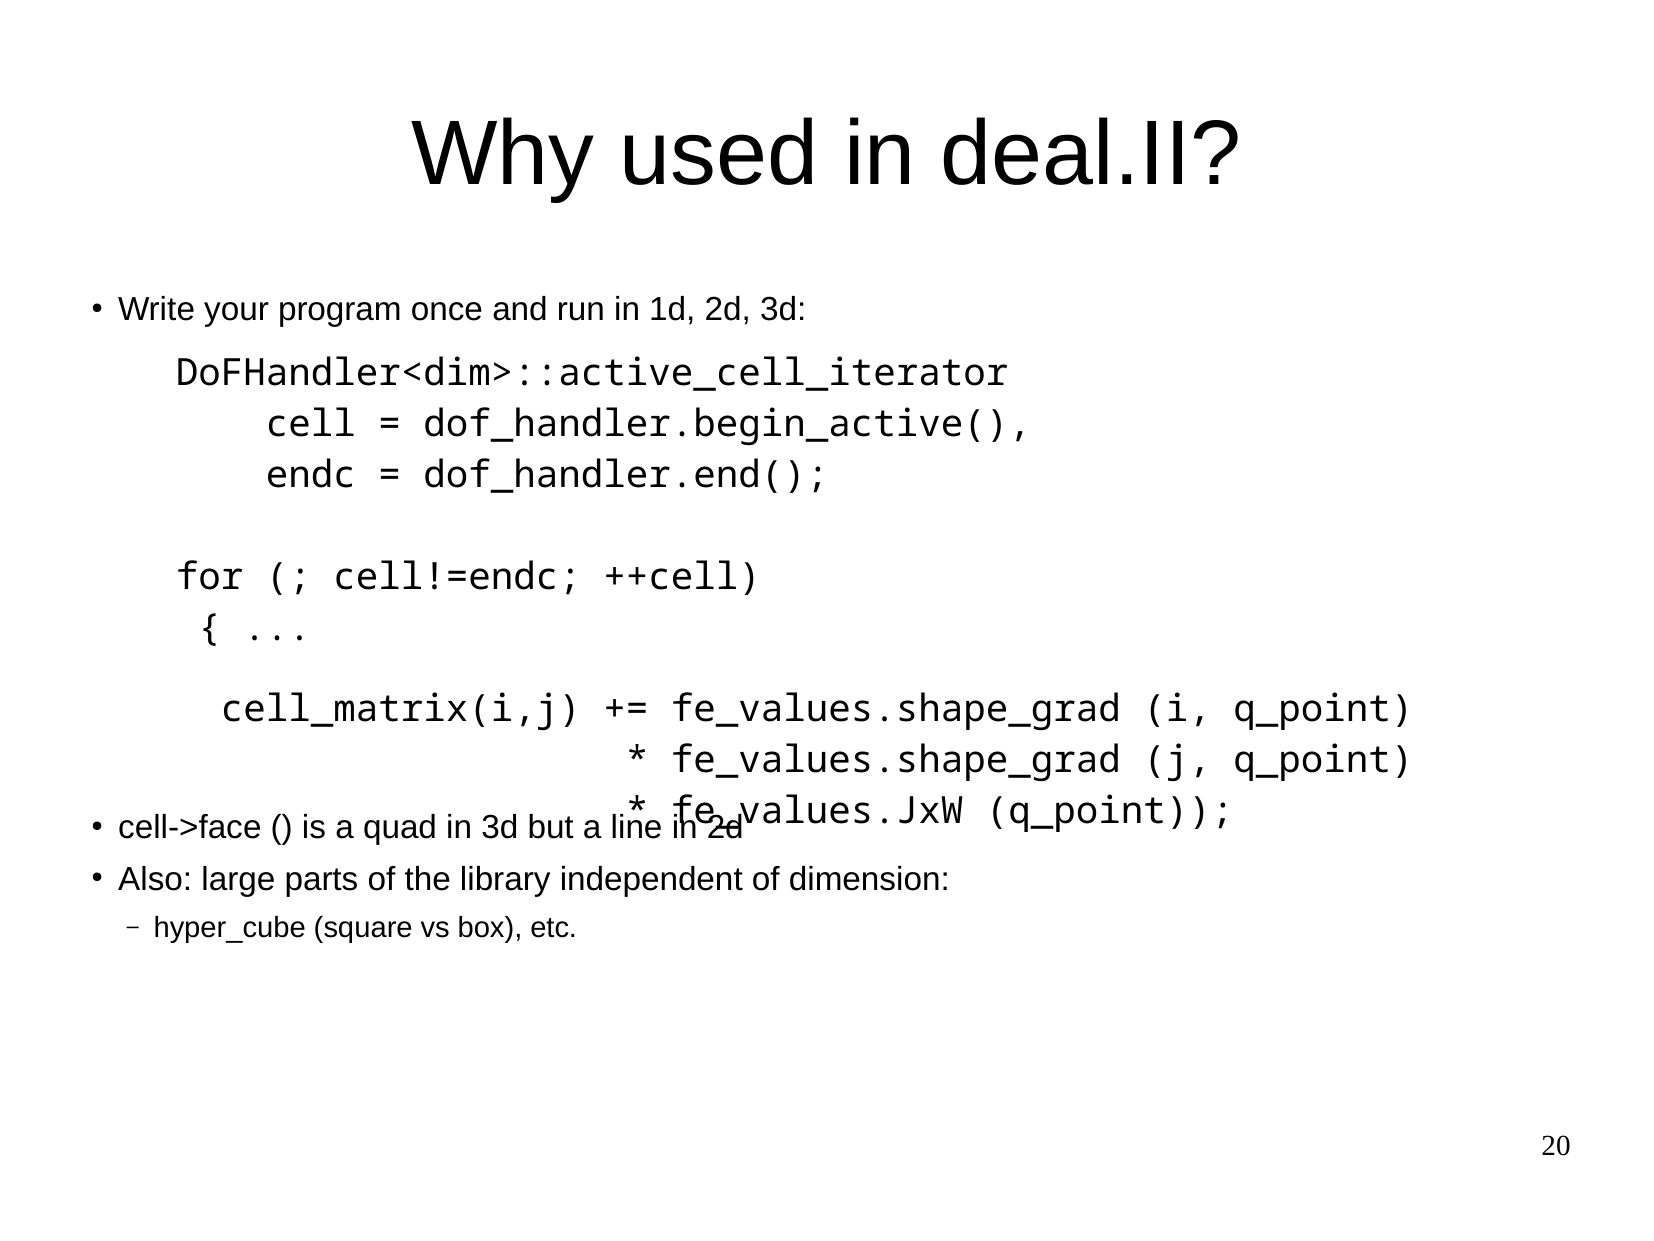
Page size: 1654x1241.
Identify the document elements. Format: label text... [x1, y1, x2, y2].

list Write your program once and run in 1d, 2d, 3d: cell->face () is a quad in 3d but a line in 2d Also: large parts of the library independent of dimension: hyper_cube (square vs box), etc. [82, 290, 1538, 1010]
title Why used in deal.II? [82, 49, 1571, 257]
list DoFHandler<dim>::active_cell_iterator cell = dof_handler.begin_active(), endc = dof_handler.end(); for (; cell!=endc; ++cell) { ... cell_matrix(i,j) += fe_values.shape_grad (i, q_point) * fe_values.shape_grad (j, q_point) * fe_values.JxW (q_point)); [104, 345, 1561, 1065]
